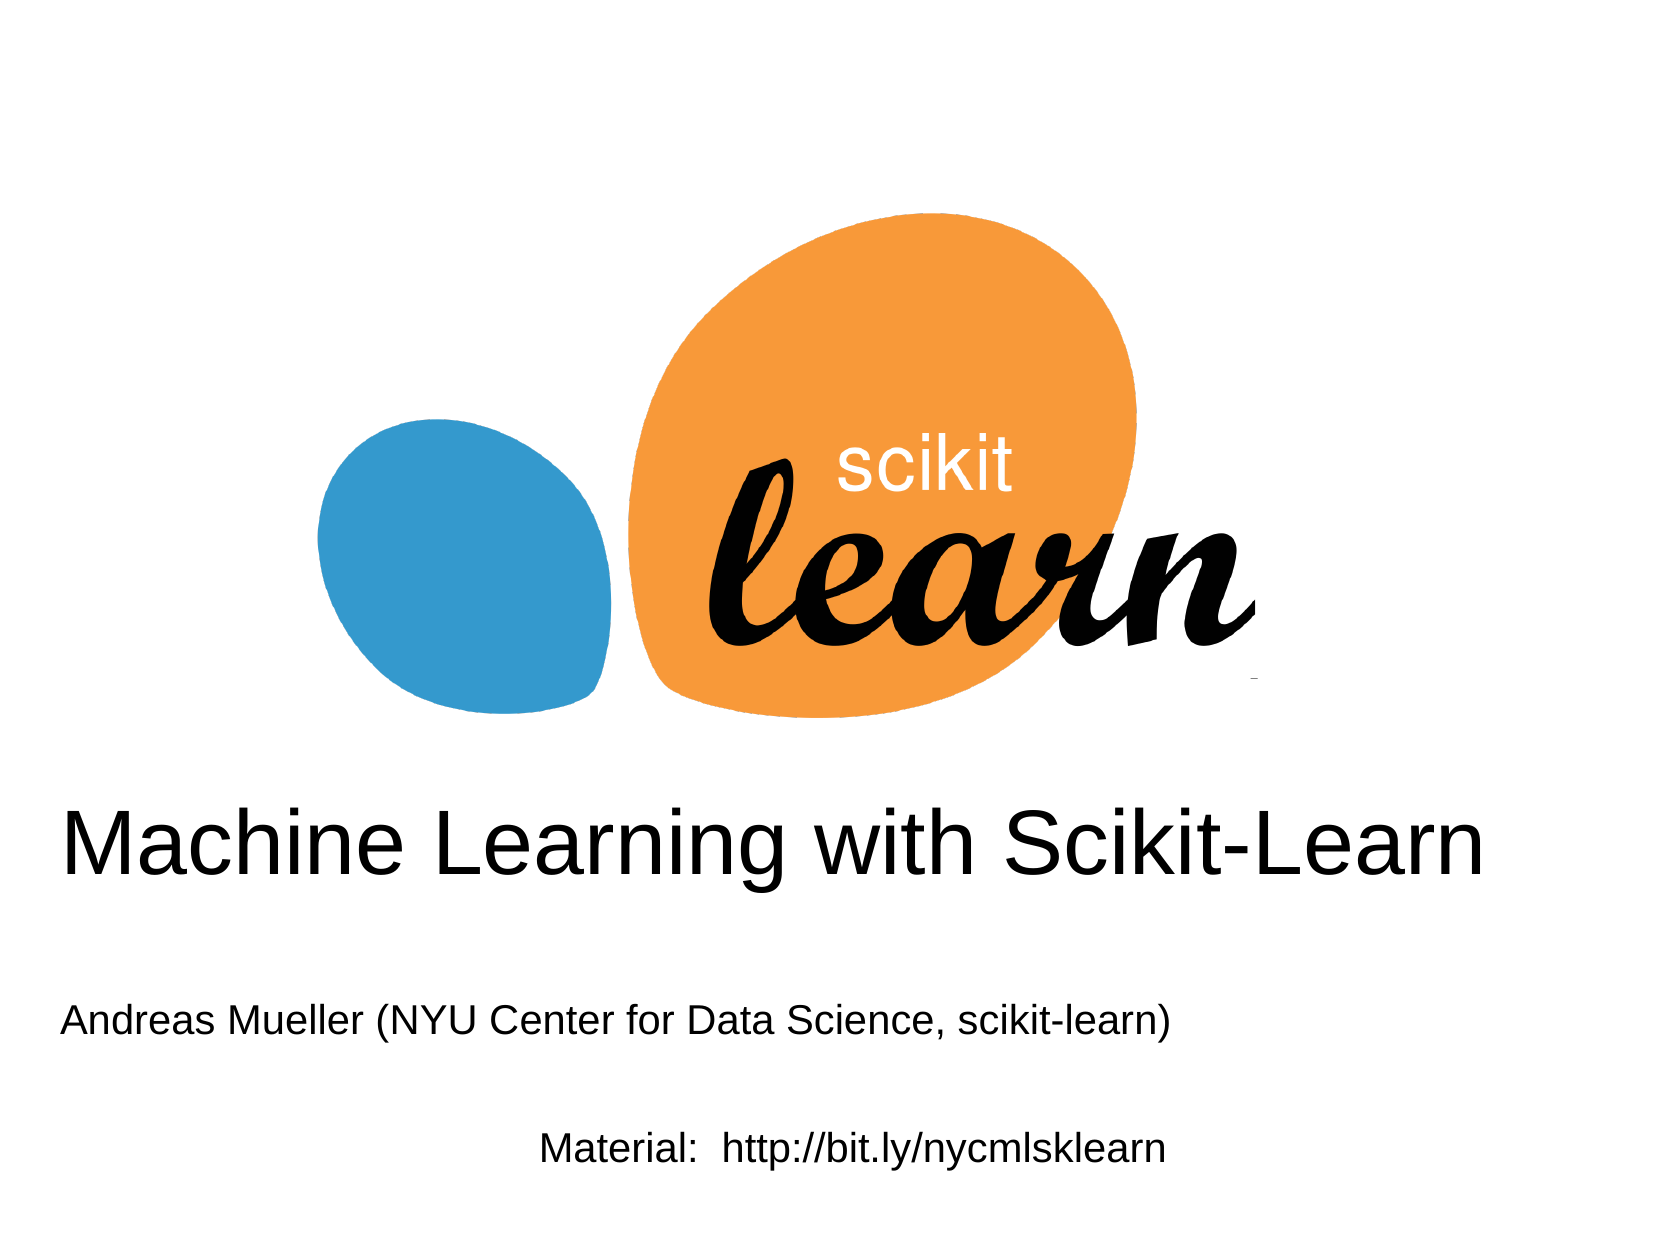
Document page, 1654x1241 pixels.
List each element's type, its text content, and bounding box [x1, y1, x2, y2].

text_box Material: http://bit.ly/nycmlsklearn [15, 1125, 1621, 1187]
title Machine Learning with Scikit-Learn Andreas Mueller (NYU Center for Data Science, scikit-learn) [60, 790, 1549, 1044]
picture [296, 93, 1276, 749]
